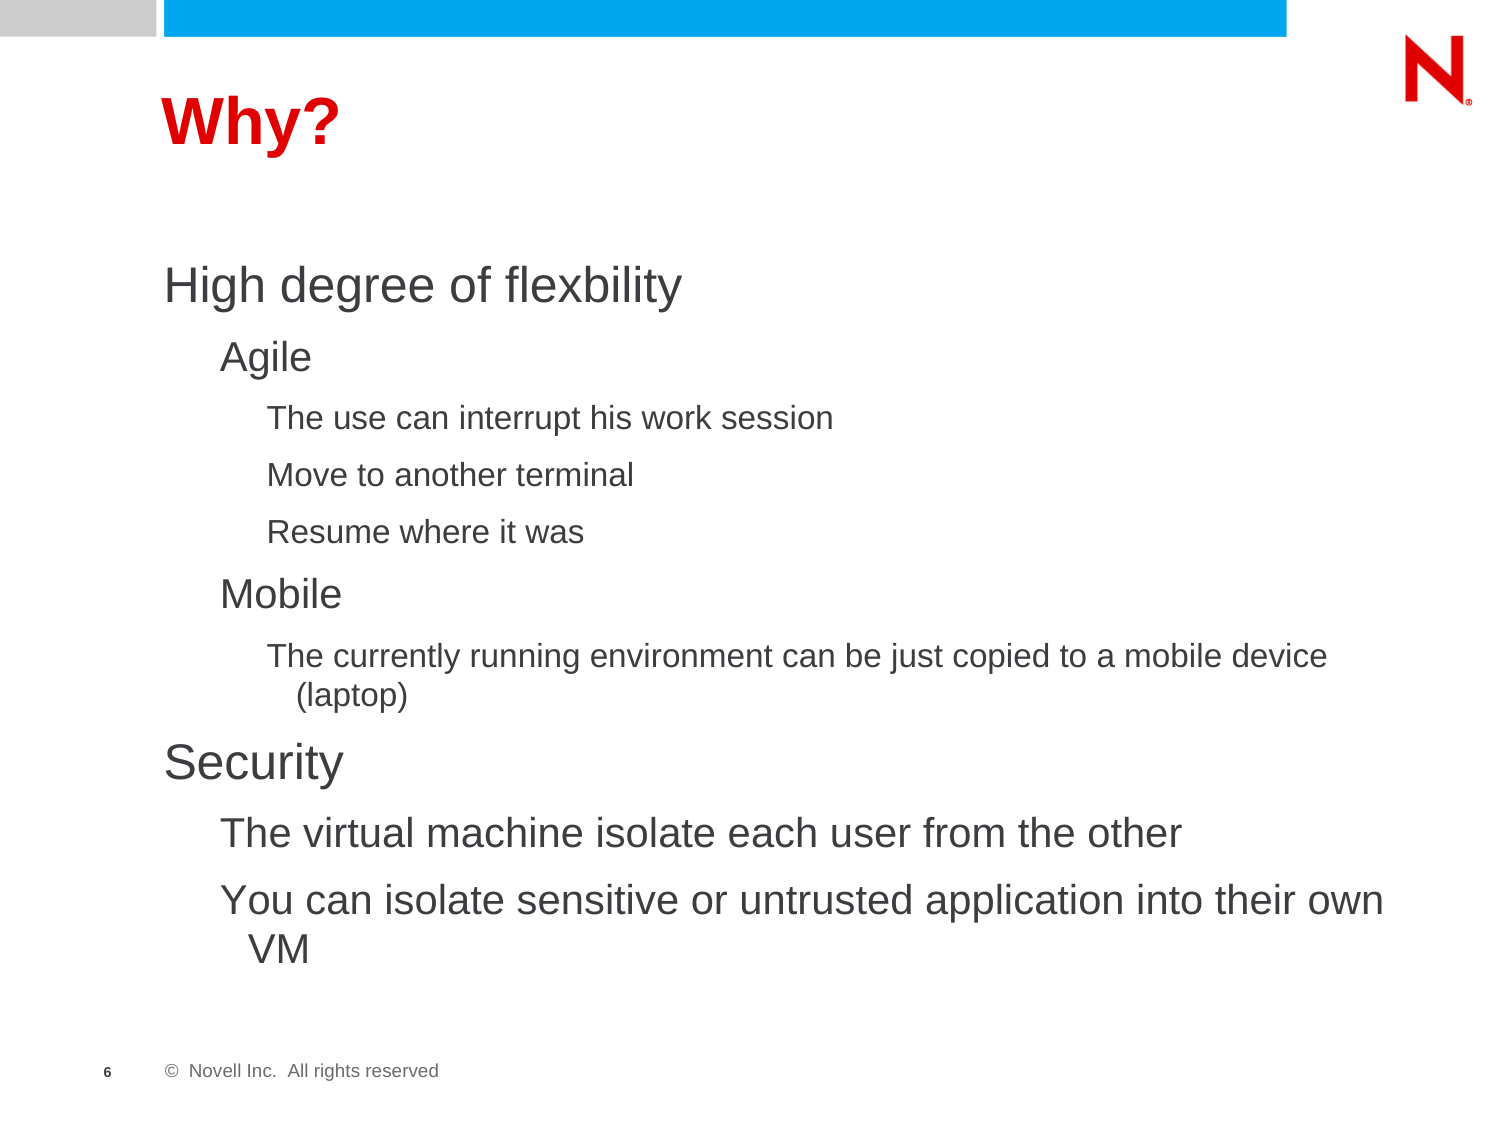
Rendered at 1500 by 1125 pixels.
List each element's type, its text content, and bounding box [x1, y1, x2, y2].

list High degree of flexbility Agile The use can interrupt his work session Move to another terminal Resume where it was Mobile The currently running environment can be just copied to a mobile device (laptop) Security The virtual machine isolate each user from the other You can isolate sensitive or untrusted application into their own VM [163, 254, 1404, 986]
title Why? [161, 41, 1383, 205]
picture [1403, 32, 1473, 107]
